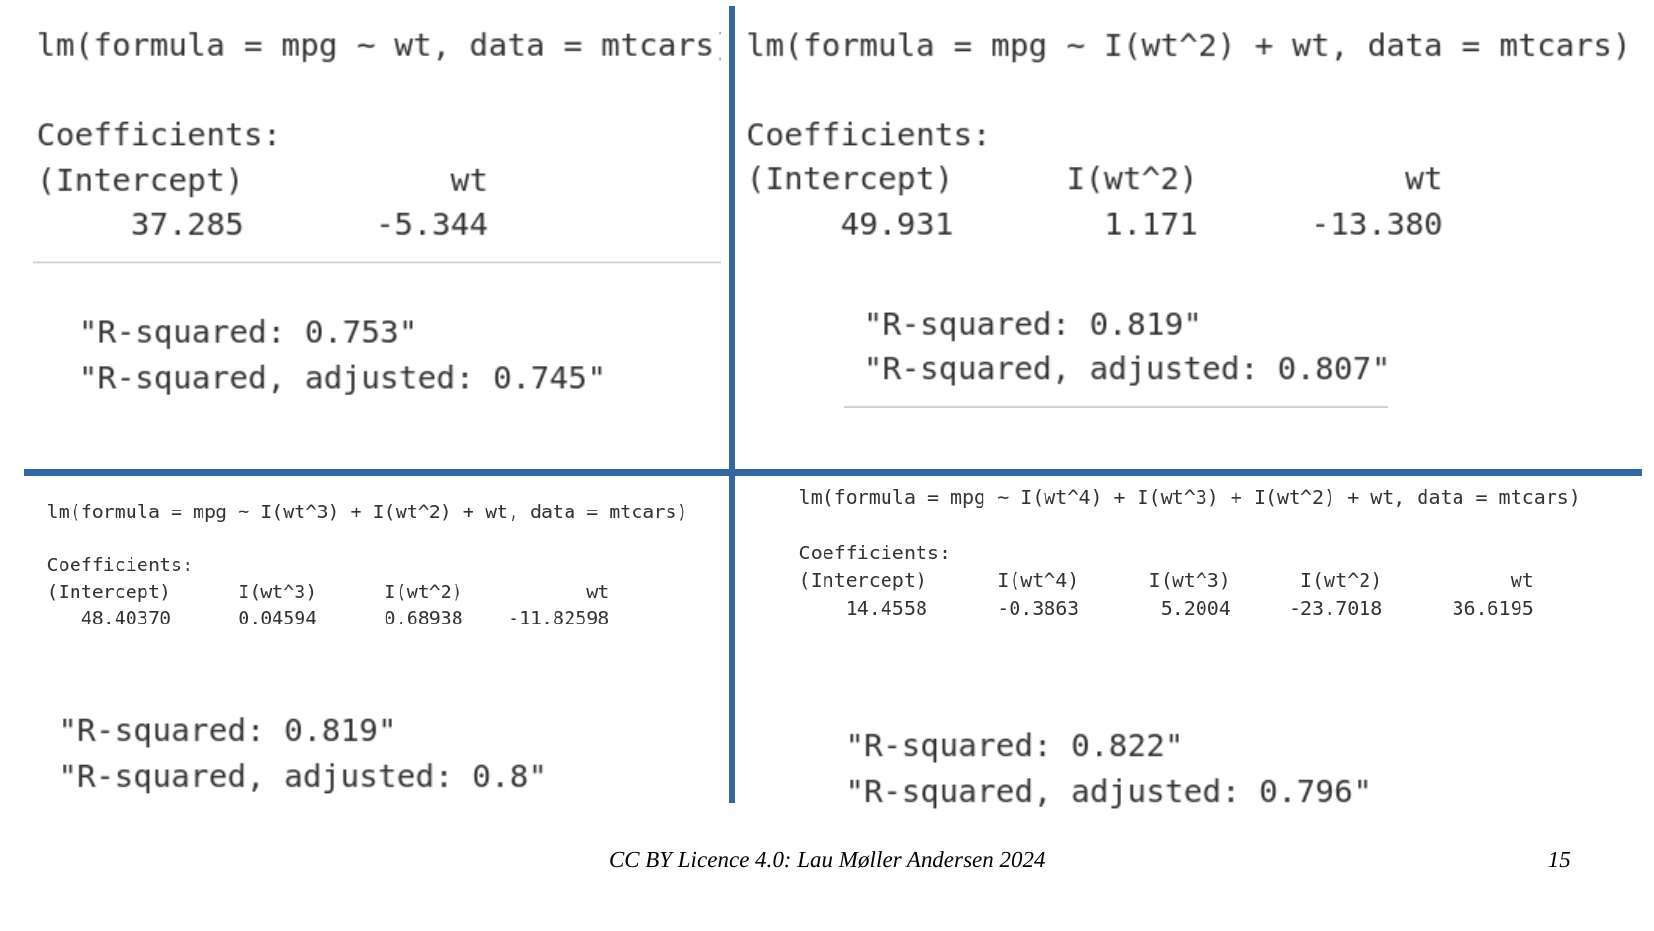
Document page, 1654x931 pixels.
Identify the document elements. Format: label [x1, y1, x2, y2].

picture [47, 496, 697, 638]
picture [59, 305, 624, 414]
picture [741, 28, 1642, 260]
picture [793, 486, 1583, 626]
picture [62, 708, 567, 811]
picture [844, 305, 1388, 408]
picture [835, 720, 1382, 815]
picture [33, 23, 721, 265]
